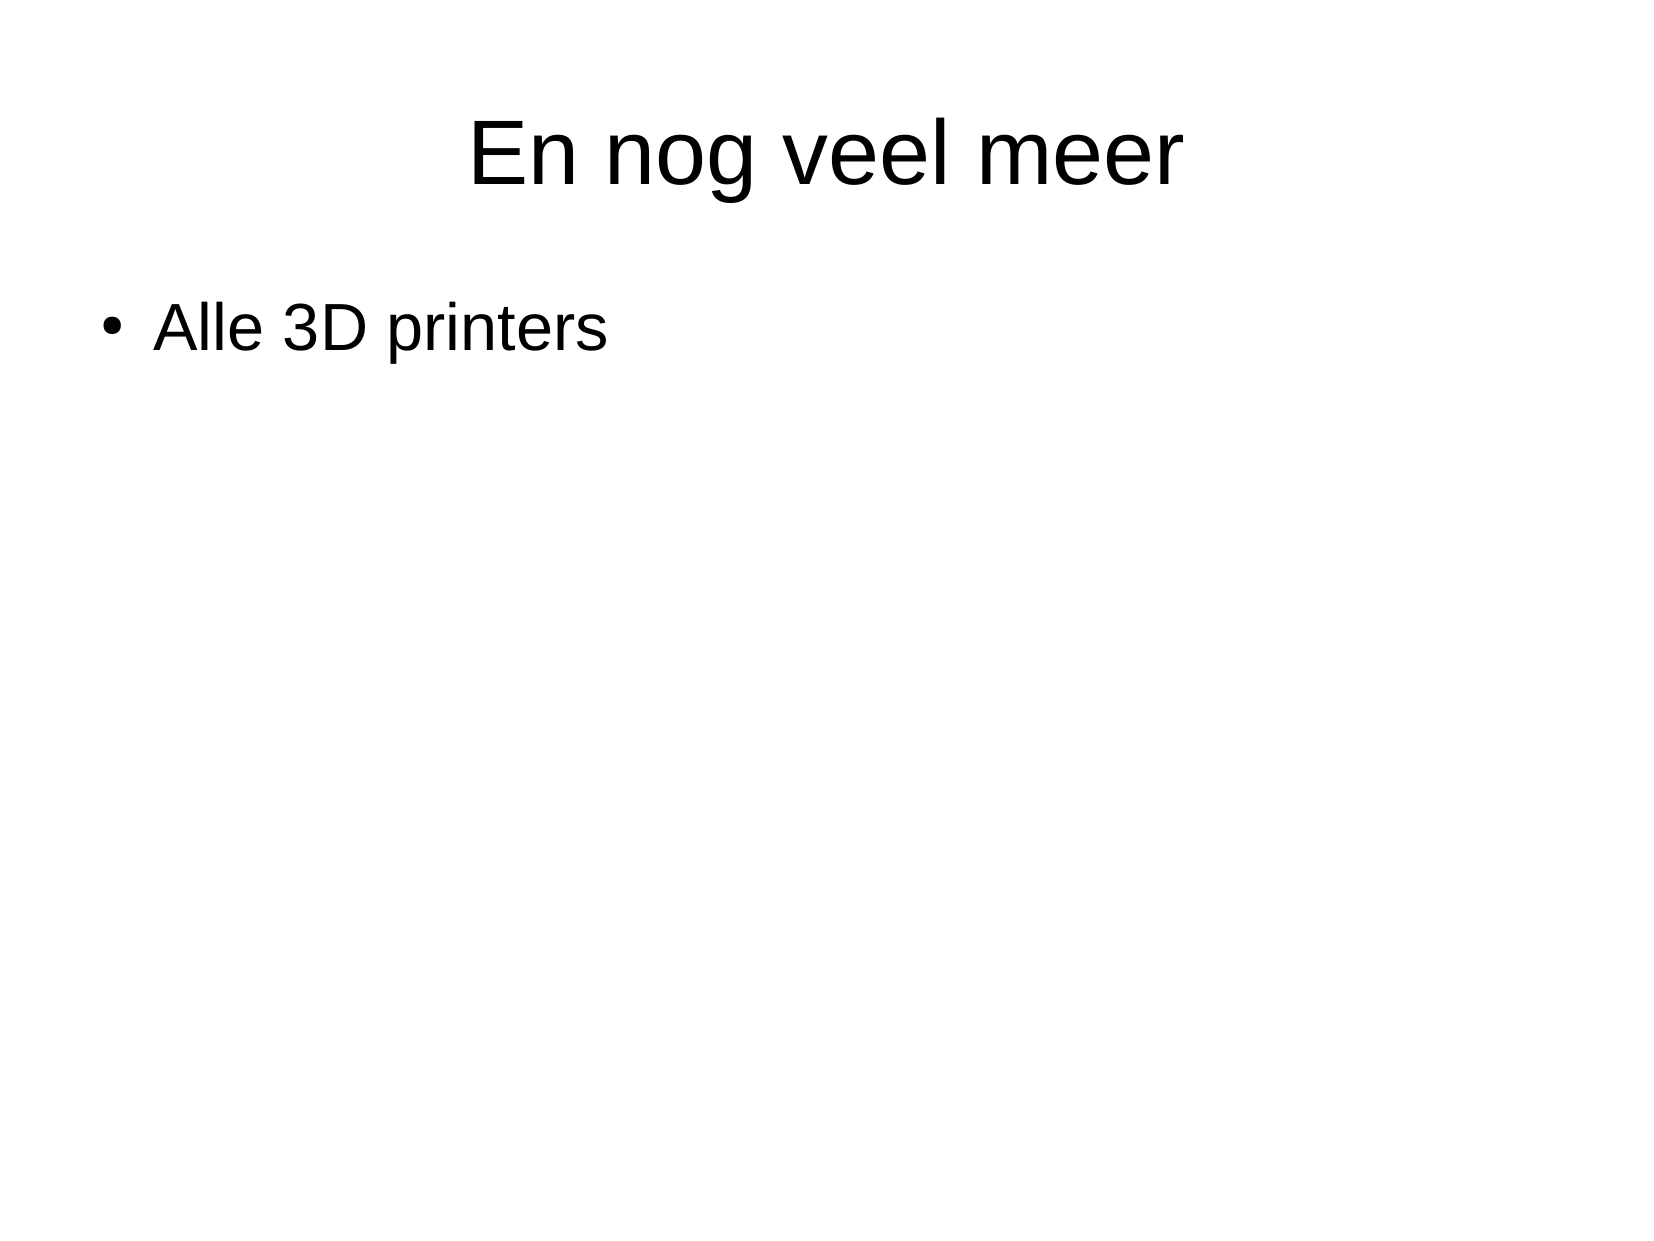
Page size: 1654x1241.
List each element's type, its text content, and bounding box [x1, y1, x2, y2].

list Alle 3D printers [82, 290, 1571, 1010]
title En nog veel meer [82, 49, 1571, 257]
